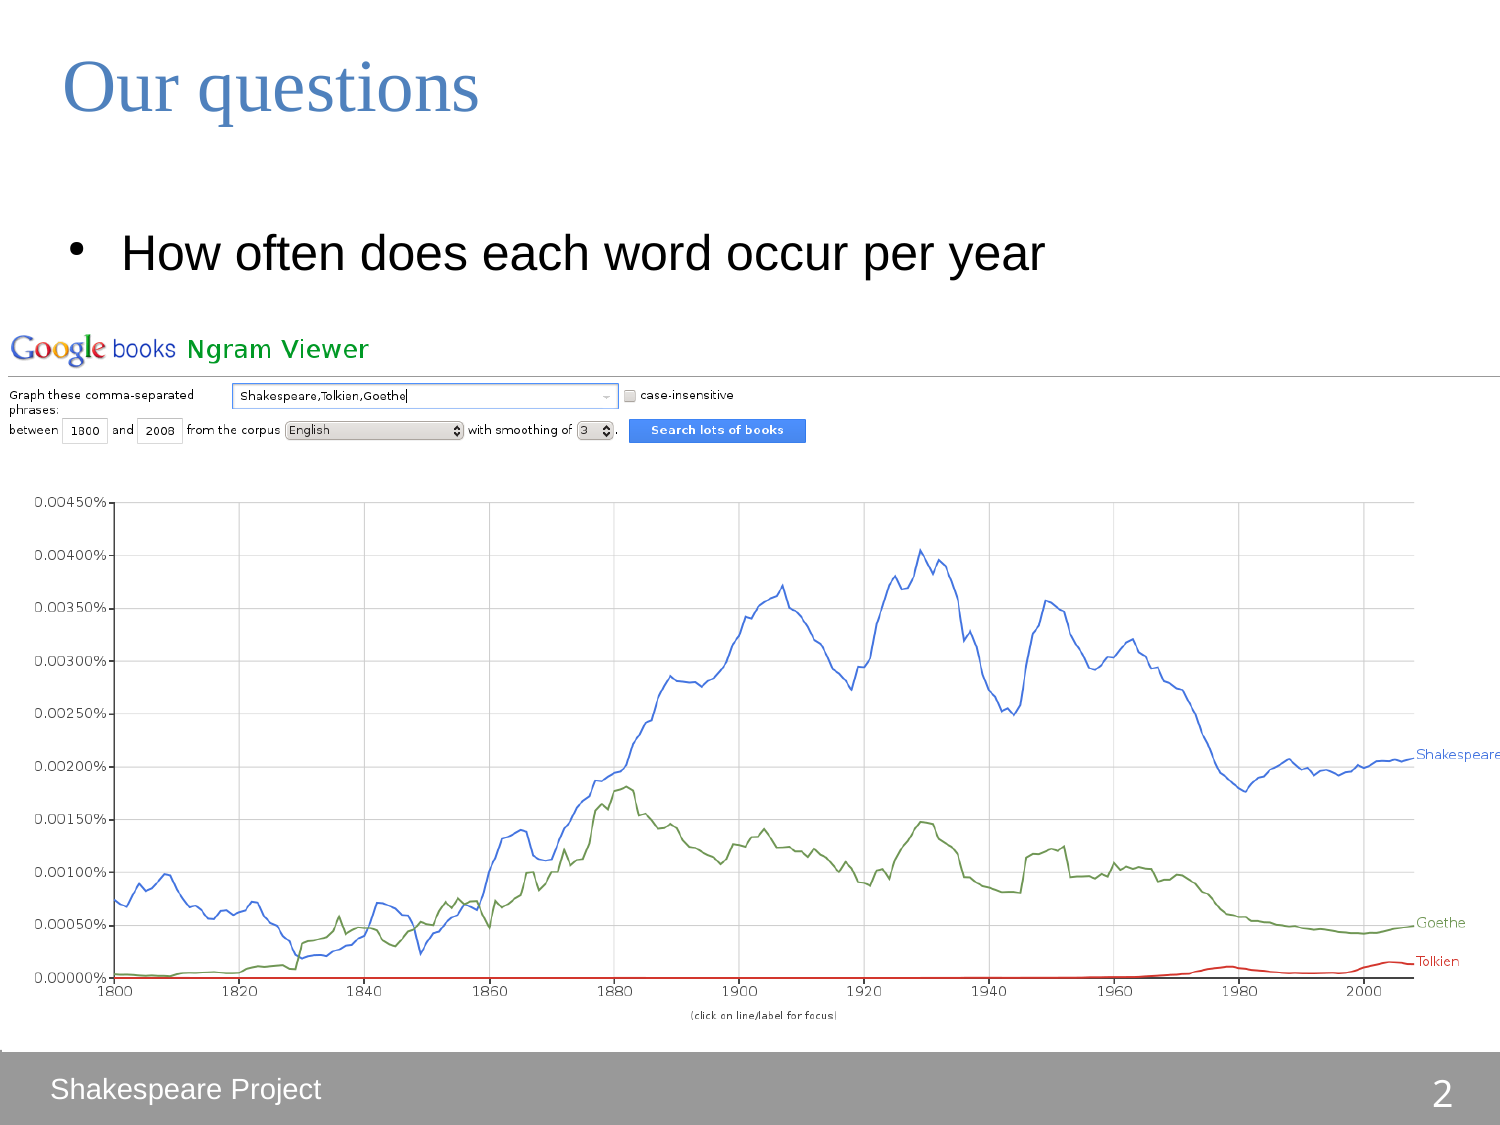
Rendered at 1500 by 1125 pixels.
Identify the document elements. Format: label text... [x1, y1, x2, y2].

picture [2, 318, 1500, 1052]
footer Shakespeare Project [35, 1062, 1276, 1111]
list How often does each word occur per year [35, 212, 1423, 318]
slide_number <Nummer> [1417, 1062, 1477, 1111]
title Our questions [62, 12, 1450, 150]
